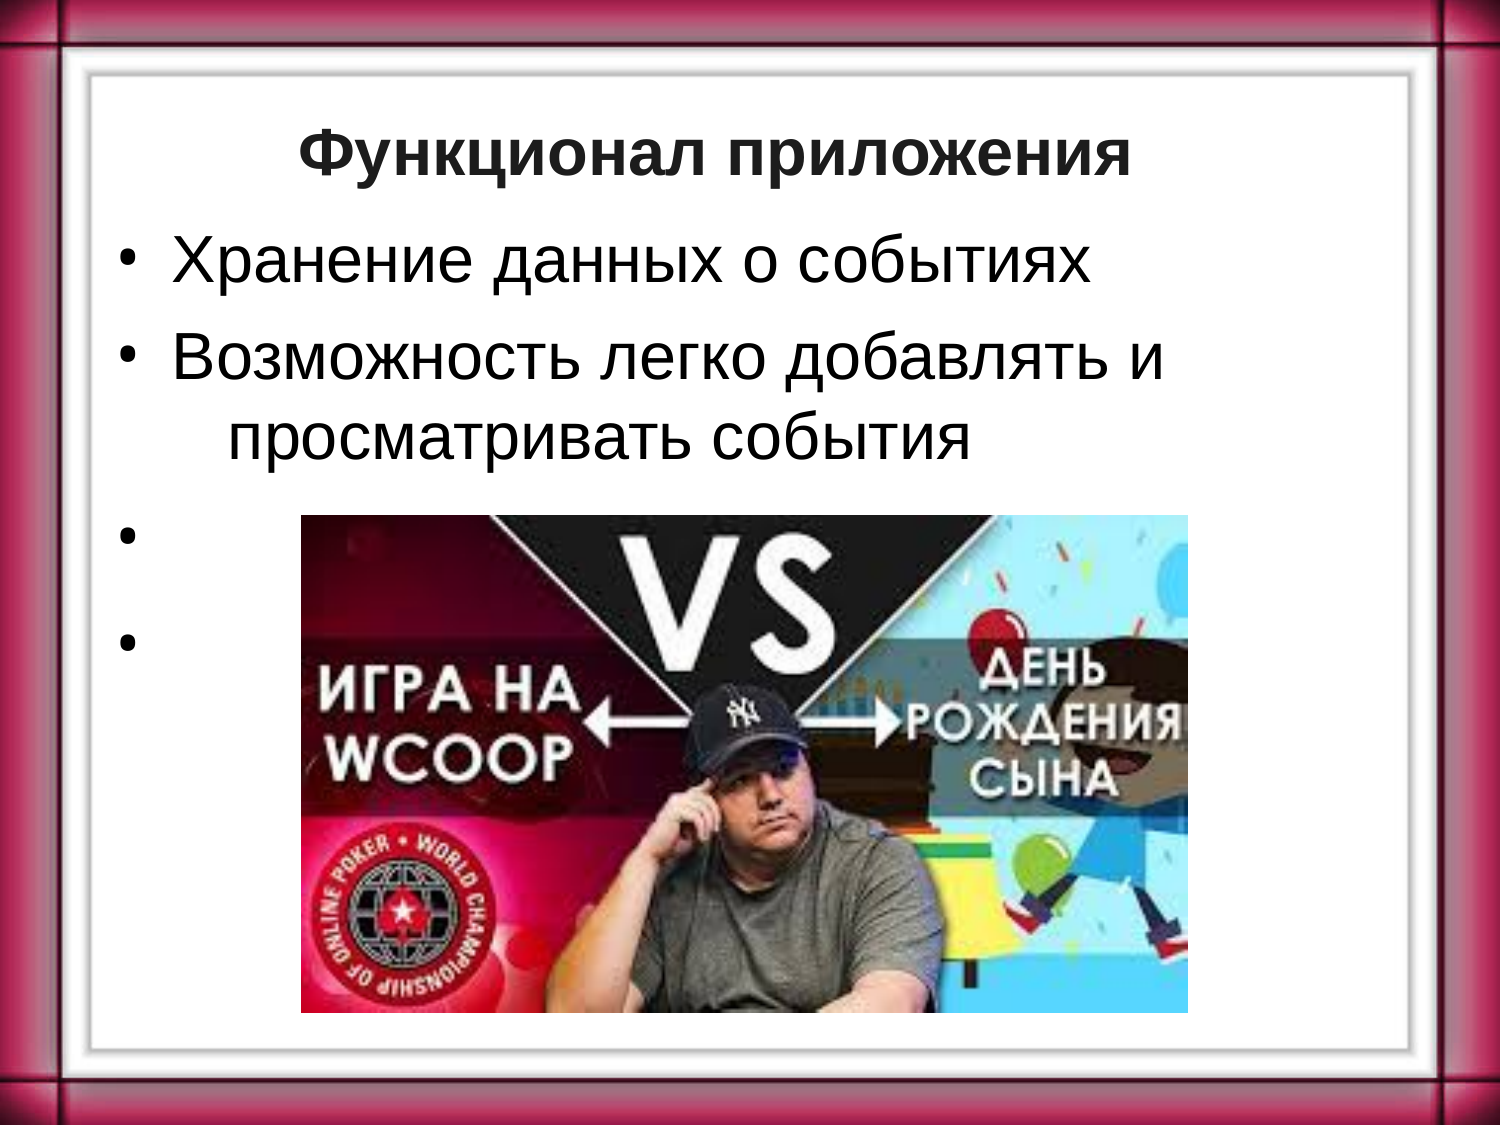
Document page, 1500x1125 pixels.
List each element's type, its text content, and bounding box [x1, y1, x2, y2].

picture [301, 515, 1188, 1014]
title Функционал приложения [103, 75, 1329, 197]
list Хранение данных о событиях Возможность легко добавлять и просматривать события [100, 208, 1388, 929]
